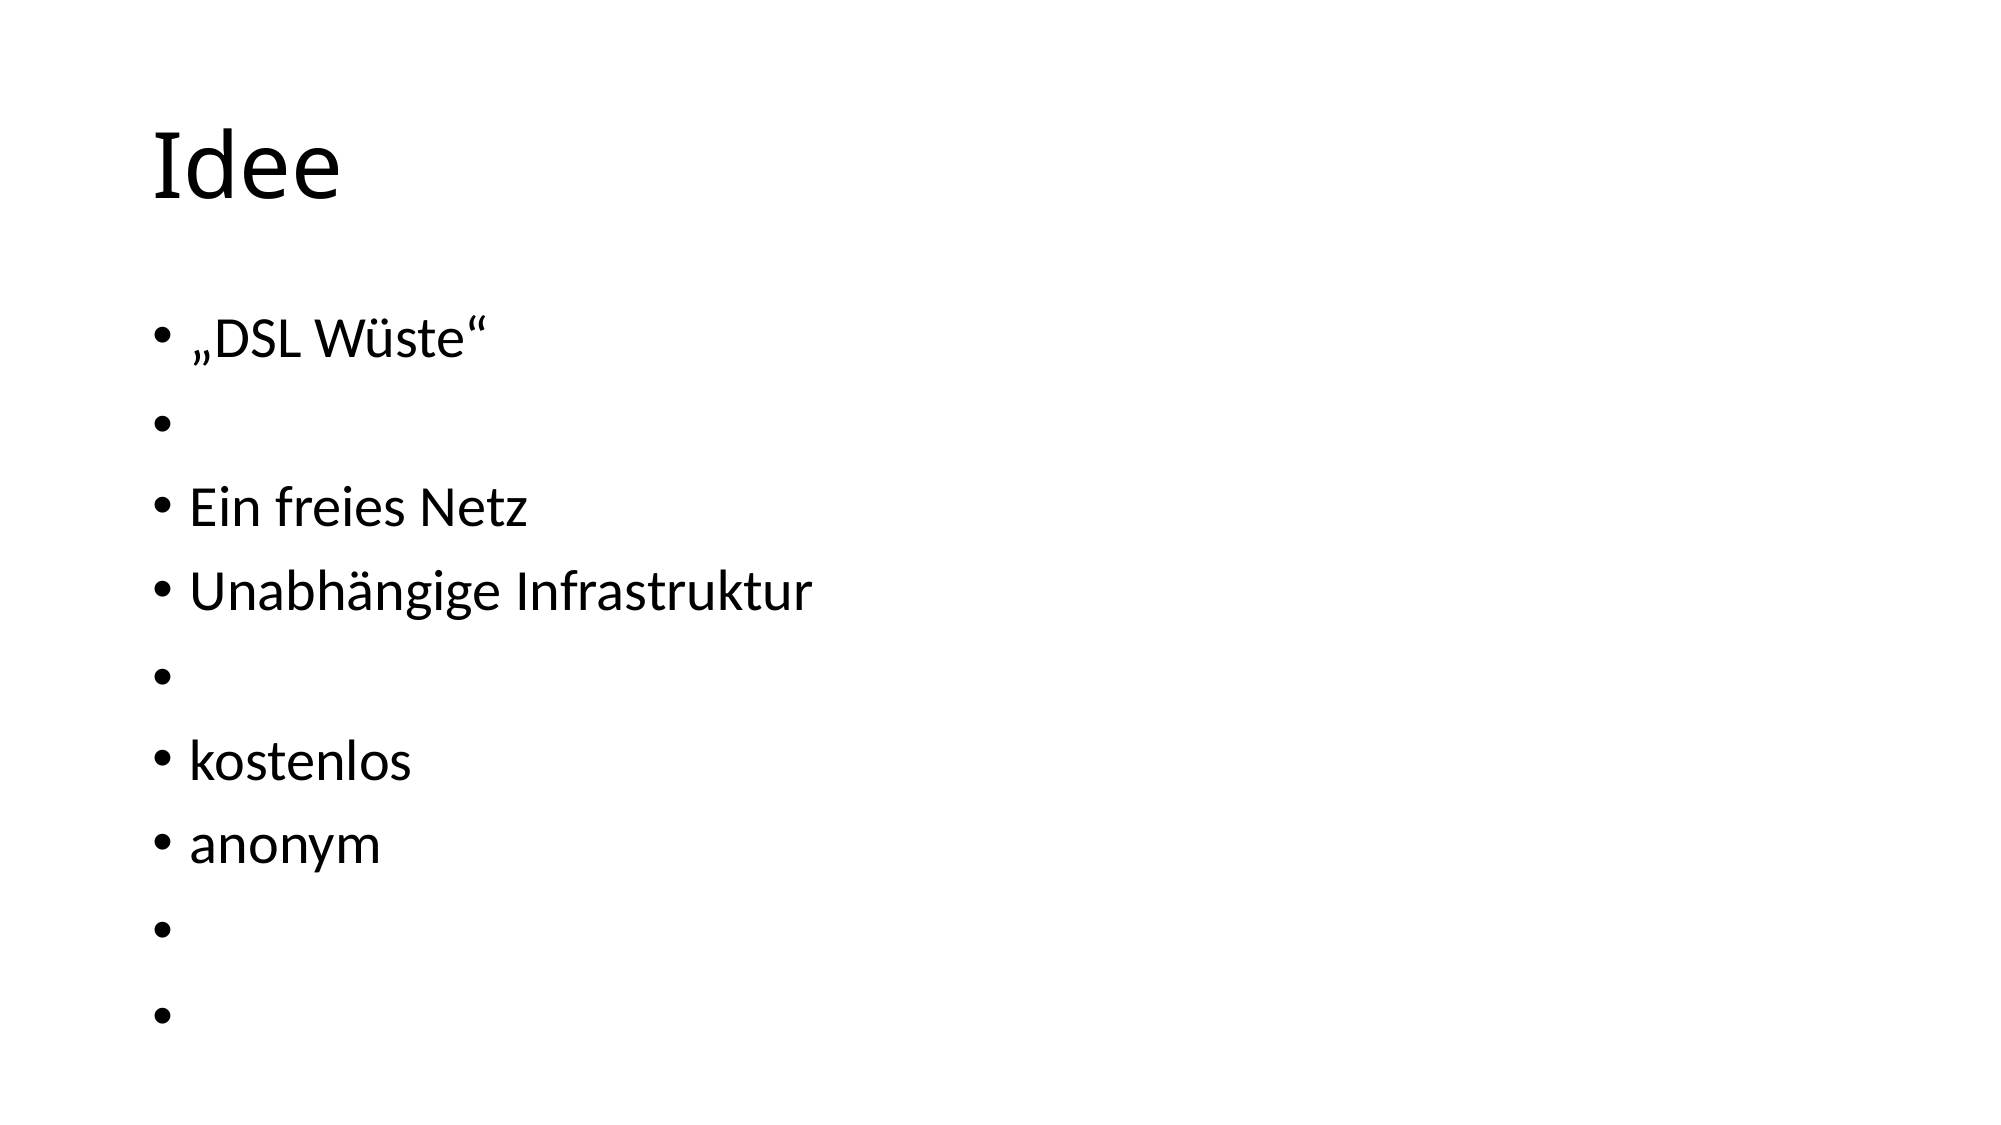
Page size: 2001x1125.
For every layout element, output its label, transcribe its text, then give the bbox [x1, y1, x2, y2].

list „DSL Wüste“ Ein freies Netz Unabhängige Infrastruktur kostenlos anonym [137, 299, 1863, 1014]
title Idee [137, 59, 1863, 278]
